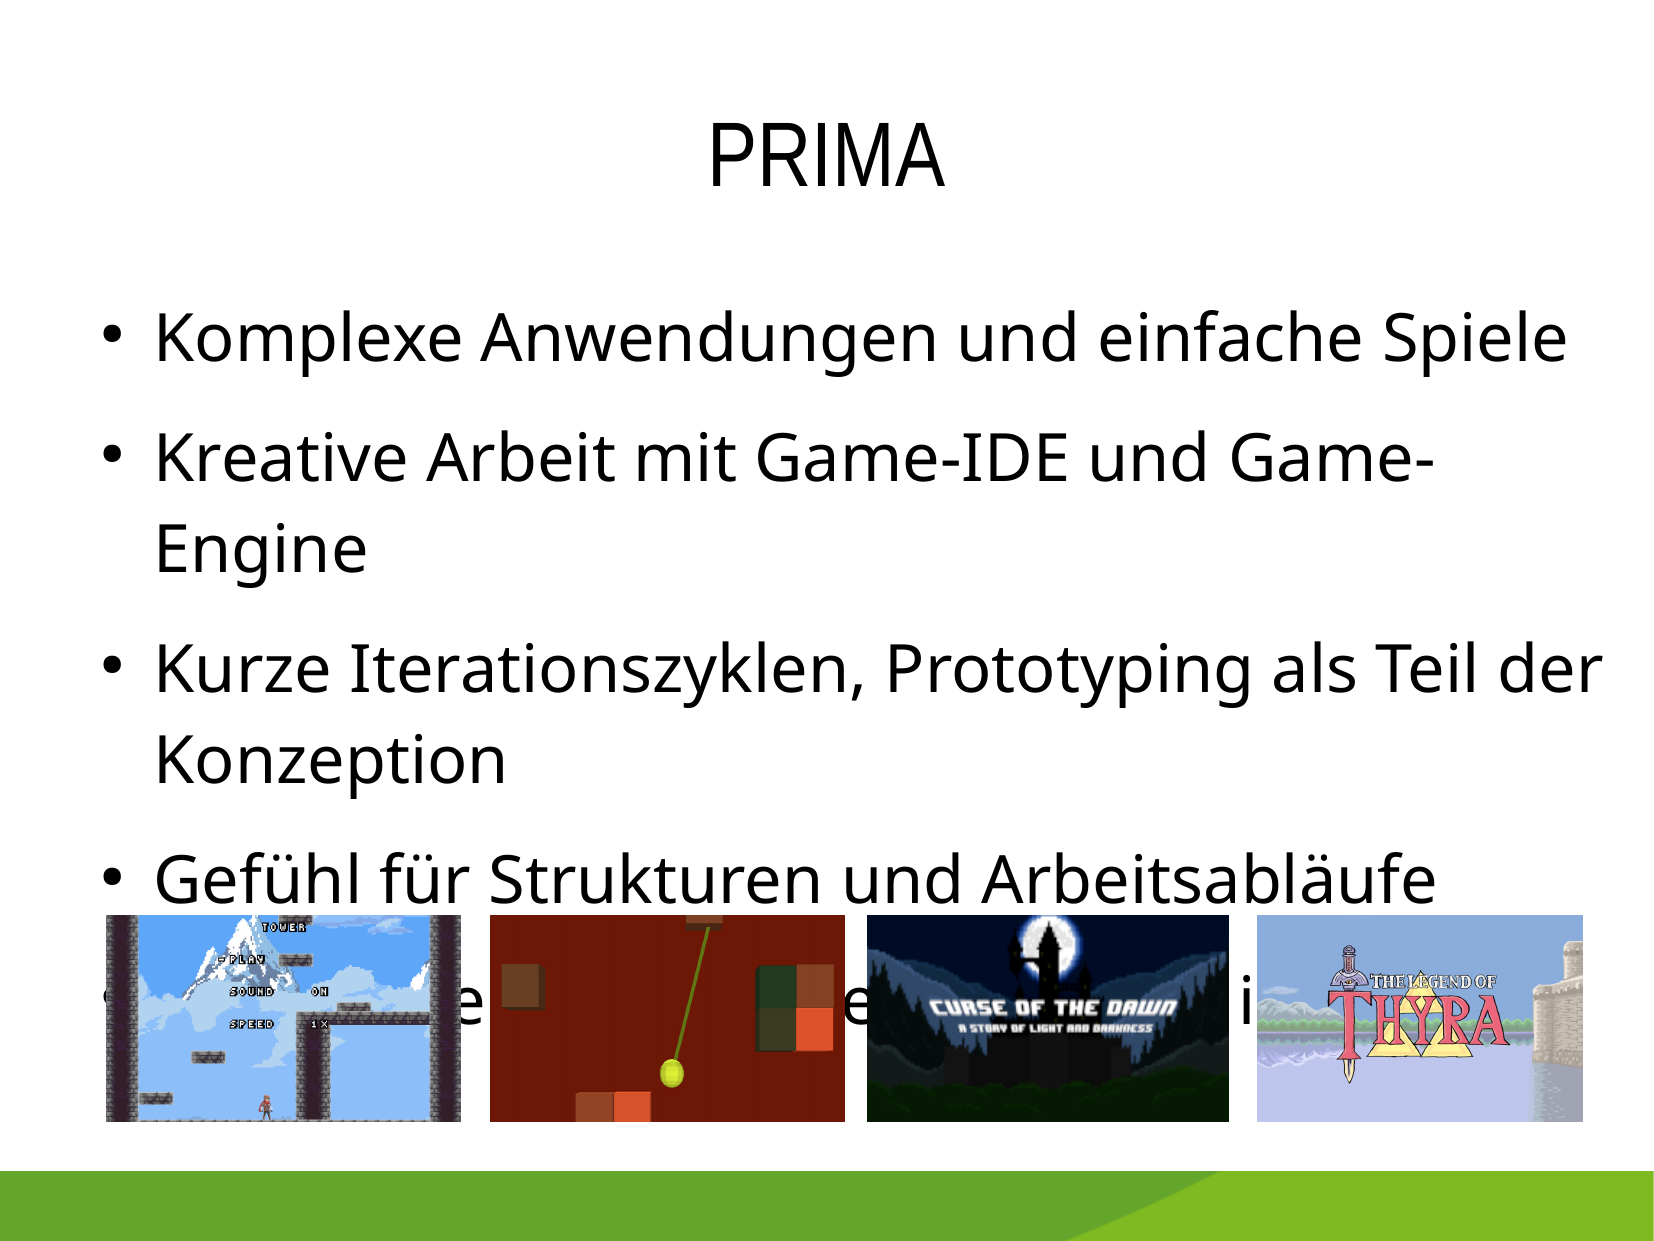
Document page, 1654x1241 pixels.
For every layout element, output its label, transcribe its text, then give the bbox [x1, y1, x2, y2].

picture [490, 915, 845, 1123]
picture [0, 1171, 1654, 1241]
list Komplexe Anwendungen und einfache Spiele Kreative Arbeit mit Game-IDE und Game-Engine Kurze Iterationszyklen, Prototyping als Teil der Konzeption Gefühl für Strukturen und Arbeitsabläufe Grundlagen für Spieleentwicklung in 2D und 3D [82, 290, 1625, 1109]
picture [1257, 915, 1583, 1123]
picture [106, 915, 461, 1123]
picture [867, 915, 1229, 1123]
title PRIMA [82, 49, 1571, 257]
